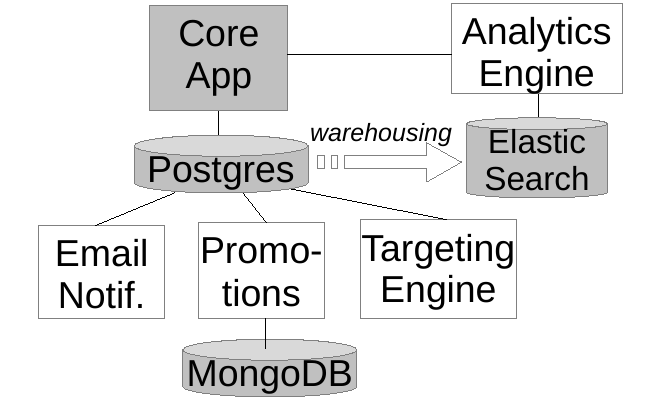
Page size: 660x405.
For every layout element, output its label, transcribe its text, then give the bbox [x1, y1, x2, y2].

text_box Analytics Engine [451, 3, 623, 94]
text_box Core App [149, 5, 288, 111]
text_box Elastic Search [466, 125, 608, 198]
text_box Promo- tions [198, 222, 325, 319]
text_box [317, 155, 325, 169]
text_box Targeting Engine [360, 219, 517, 319]
text_box [344, 154, 462, 182]
text_box Postgres [134, 146, 309, 193]
text_box Email Notif. [38, 225, 165, 319]
text_box [331, 155, 338, 169]
text_box MongoDB [307, 363, 322, 383]
text_box MongoDB [182, 350, 357, 397]
text_box warehousing [295, 110, 468, 154]
